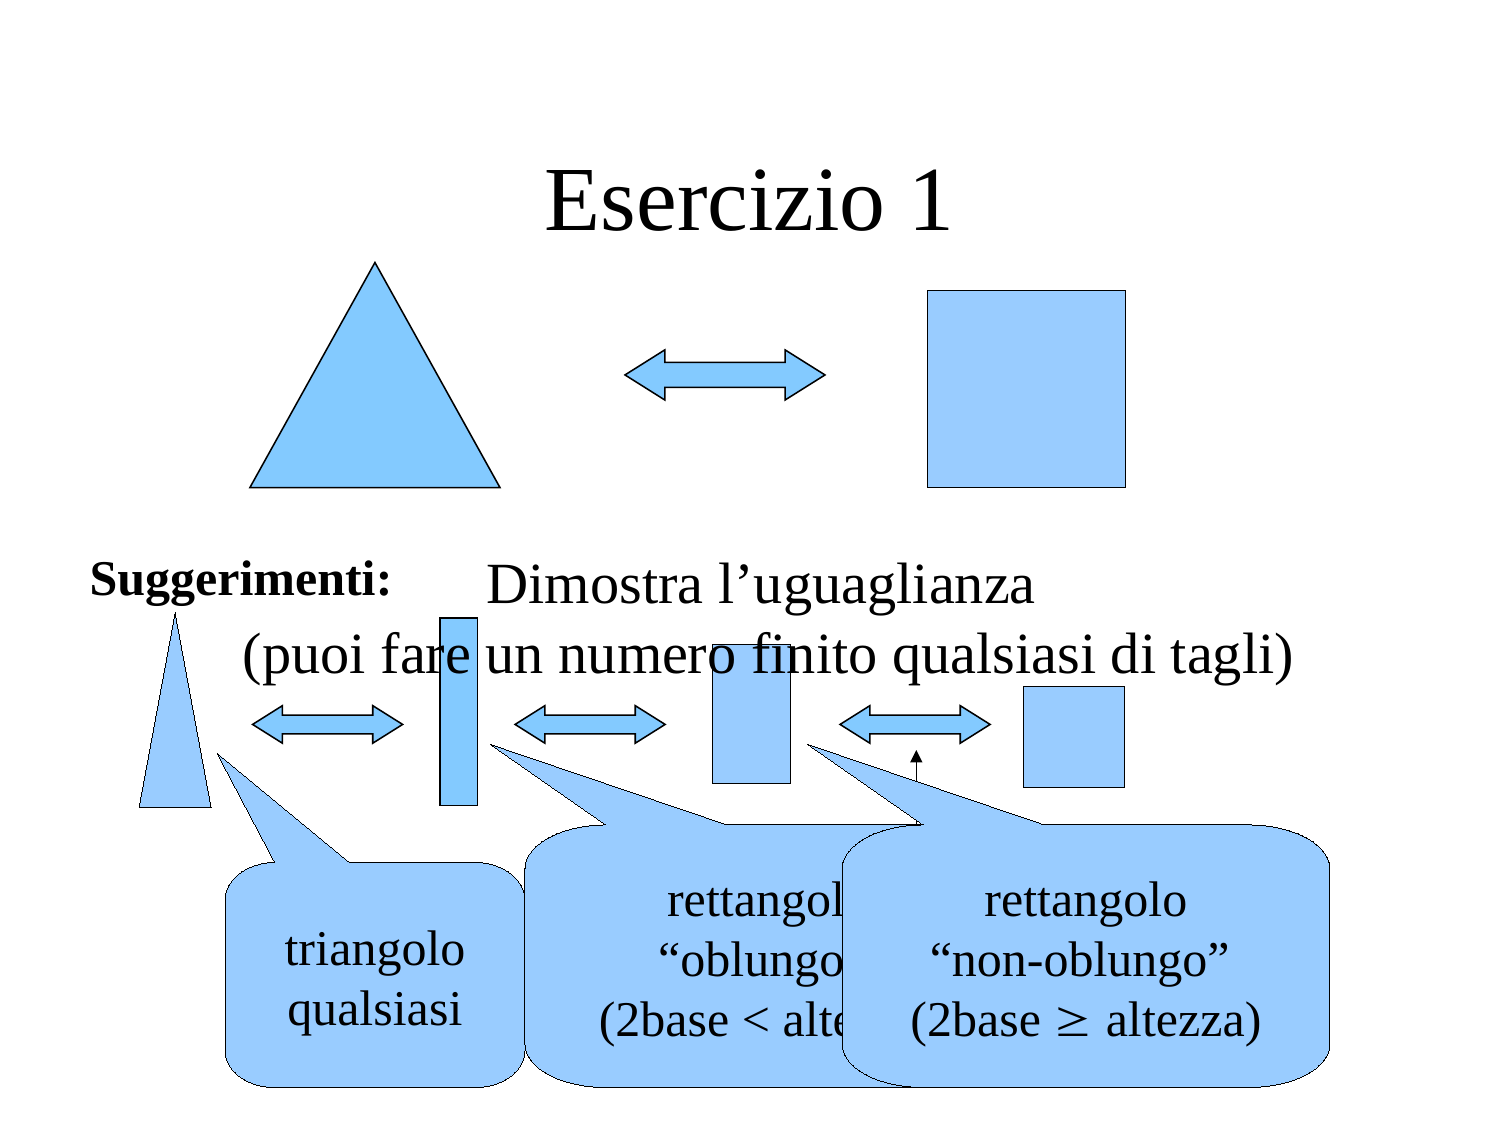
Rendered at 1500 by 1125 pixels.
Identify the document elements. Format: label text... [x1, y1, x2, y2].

text_box [840, 705, 991, 744]
text_box triangolo qualsiasi [217, 753, 525, 1088]
text_box Suggerimenti: [74, 537, 162, 613]
text_box [515, 705, 666, 744]
text_box [139, 683, 212, 808]
text_box [927, 290, 1126, 488]
text_box [440, 693, 478, 806]
text_box [712, 693, 791, 784]
text_box [249, 262, 500, 488]
text_box rettangolo “non-oblungo” (2base  altezza) [807, 744, 1330, 1088]
text_box [252, 705, 403, 744]
text_box [1023, 693, 1125, 788]
title Esercizio 1 [112, 99, 1388, 288]
text_box rettangolo “oblungo” (2base < altezza) [490, 744, 920, 1088]
text_box Dimostra l’uguaglianza (puoi fare un numero finito qualsiasi di tagli) [162, 537, 1375, 693]
text_box [624, 349, 826, 400]
